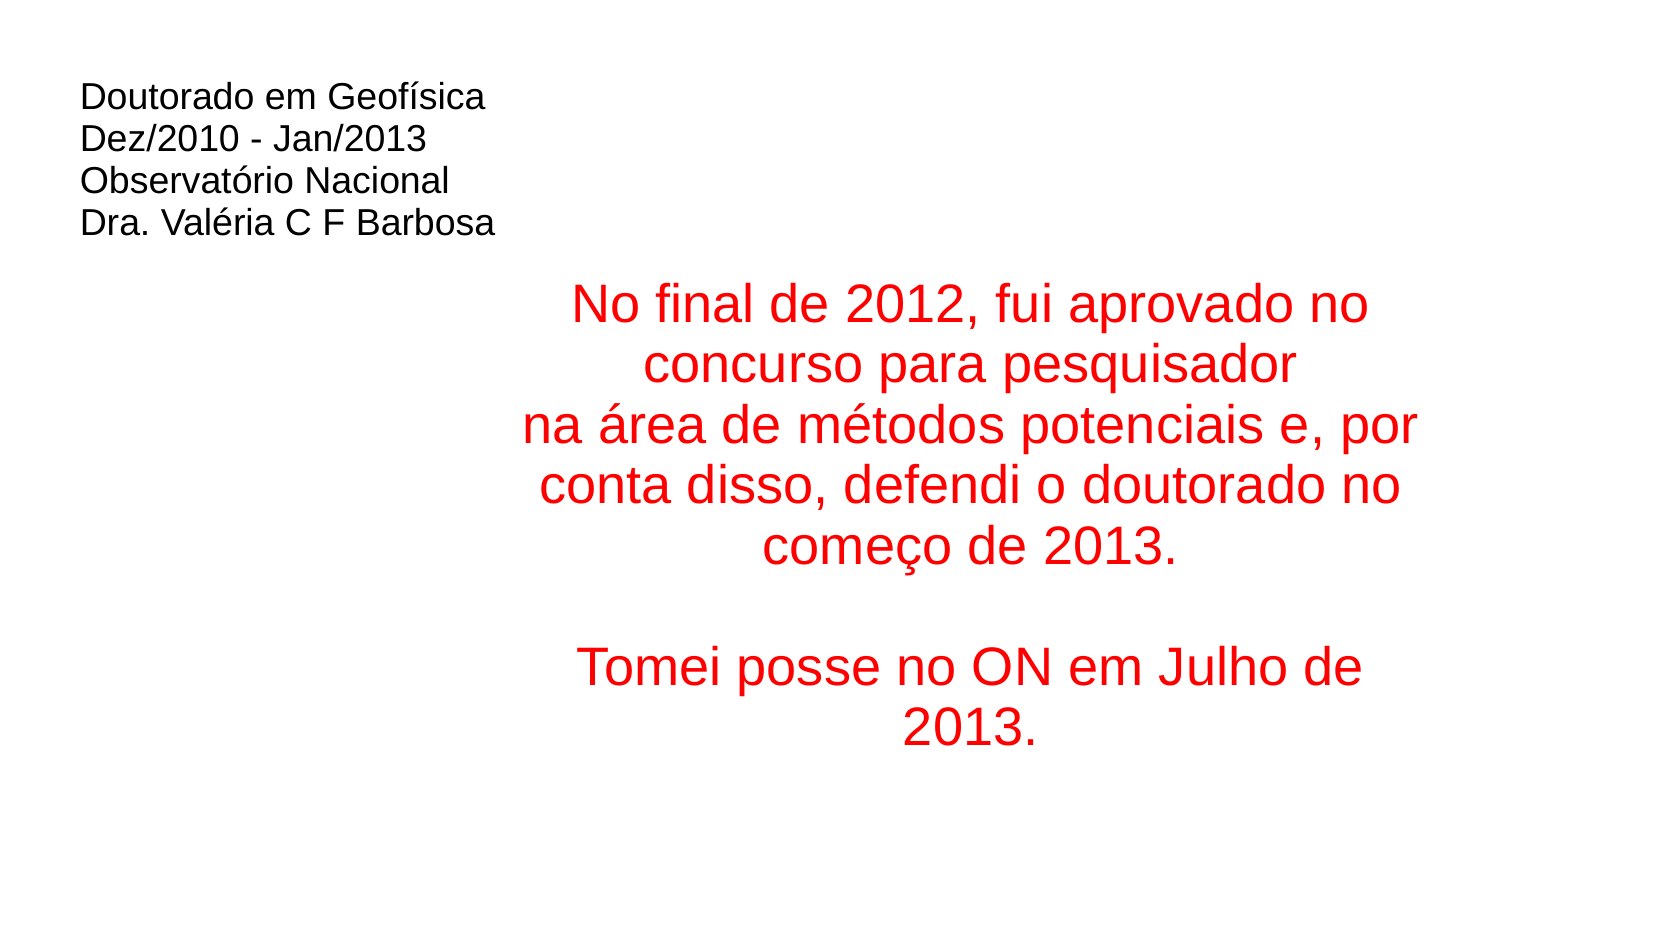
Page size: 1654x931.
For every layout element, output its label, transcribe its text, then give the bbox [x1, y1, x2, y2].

text_box Doutorado em Geofísica Dez/2010 - Jan/2013 Observatório Nacional Dra. Valéria C F Barbosa [64, 67, 559, 251]
text_box No final de 2012, fui aprovado no concurso para pesquisador na área de métodos potenciais e, por conta disso, defendi o doutorado no começo de 2013. Tomei posse no ON em Julho de 2013. [507, 265, 1477, 765]
